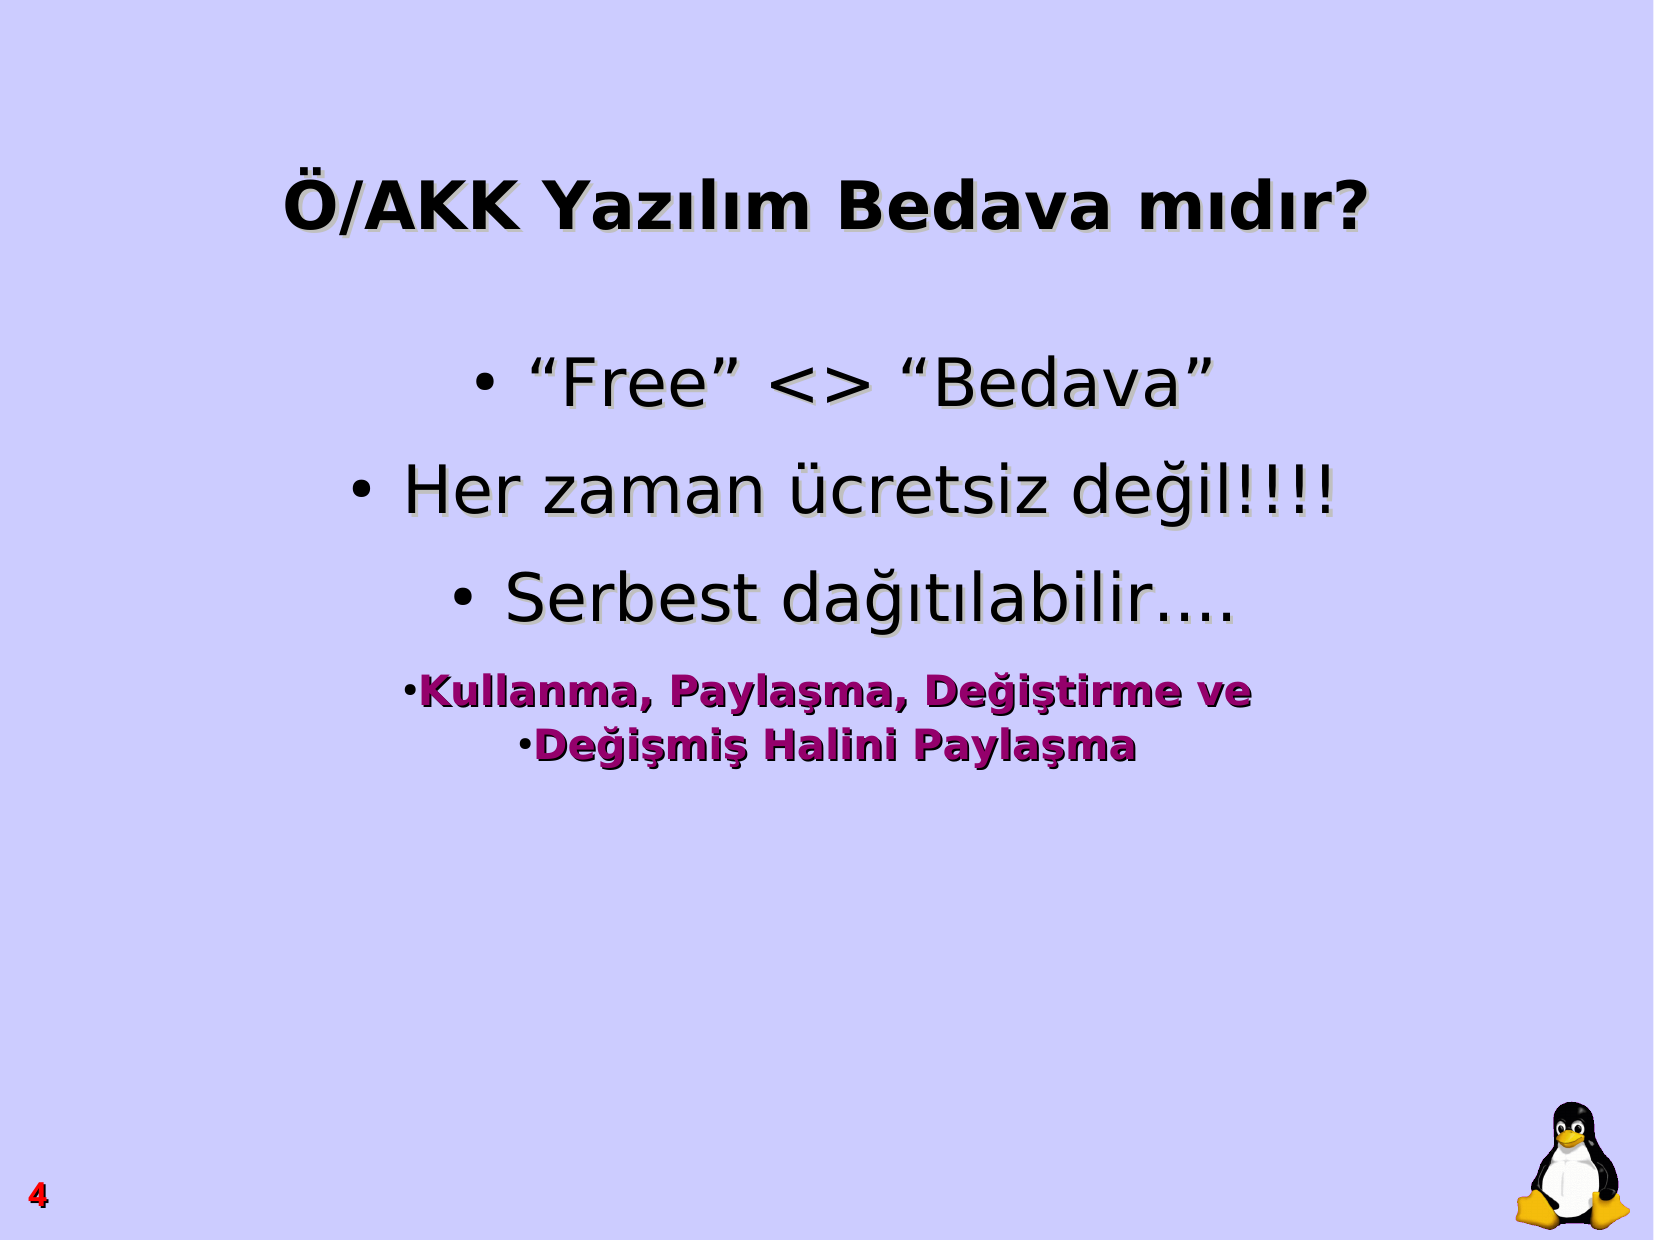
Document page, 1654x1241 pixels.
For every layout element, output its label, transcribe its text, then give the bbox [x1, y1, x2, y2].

title Ö/AKK Yazılım Bedava mıdır? [121, 102, 1534, 310]
picture [1504, 1086, 1654, 1241]
list “Free” <> “Bedava” Her zaman ücretsiz değil!!!! Serbest dağıtılabilir.... Kullanma, Paylaşma, Değiştirme ve Değişmiş Halini Paylaşma [121, 344, 1534, 1127]
